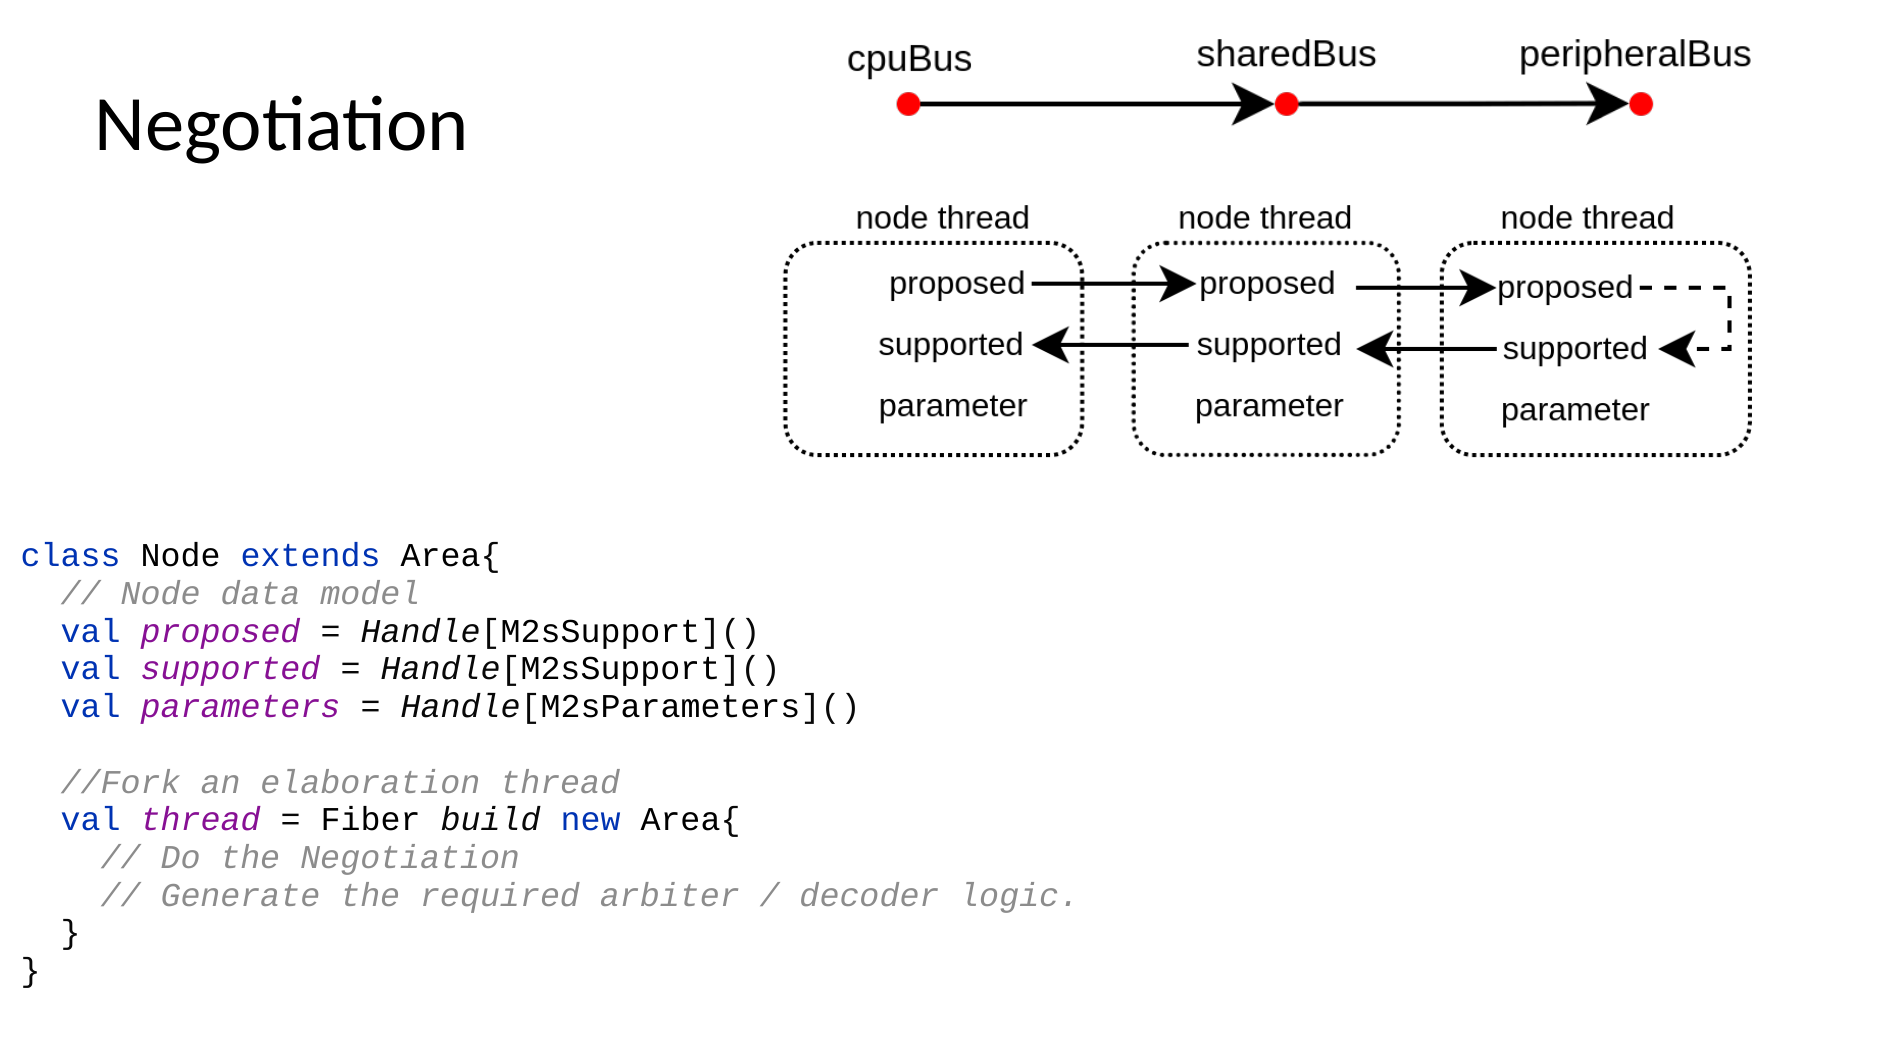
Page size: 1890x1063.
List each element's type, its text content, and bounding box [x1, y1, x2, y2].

text_box class Node extends Area{ // Node data model val proposed = Handle[M2sSupport]() val supported = Handle[M2sSupport]() val parameters = Handle[M2sParameters]() //Fork an elaboration thread val thread = Fiber build new Area{ // Do the Negotiation // Generate the required arbiter / decoder logic. } } [5, 531, 1123, 1040]
title Negotiation [94, 42, 743, 220]
picture [726, 0, 1824, 502]
